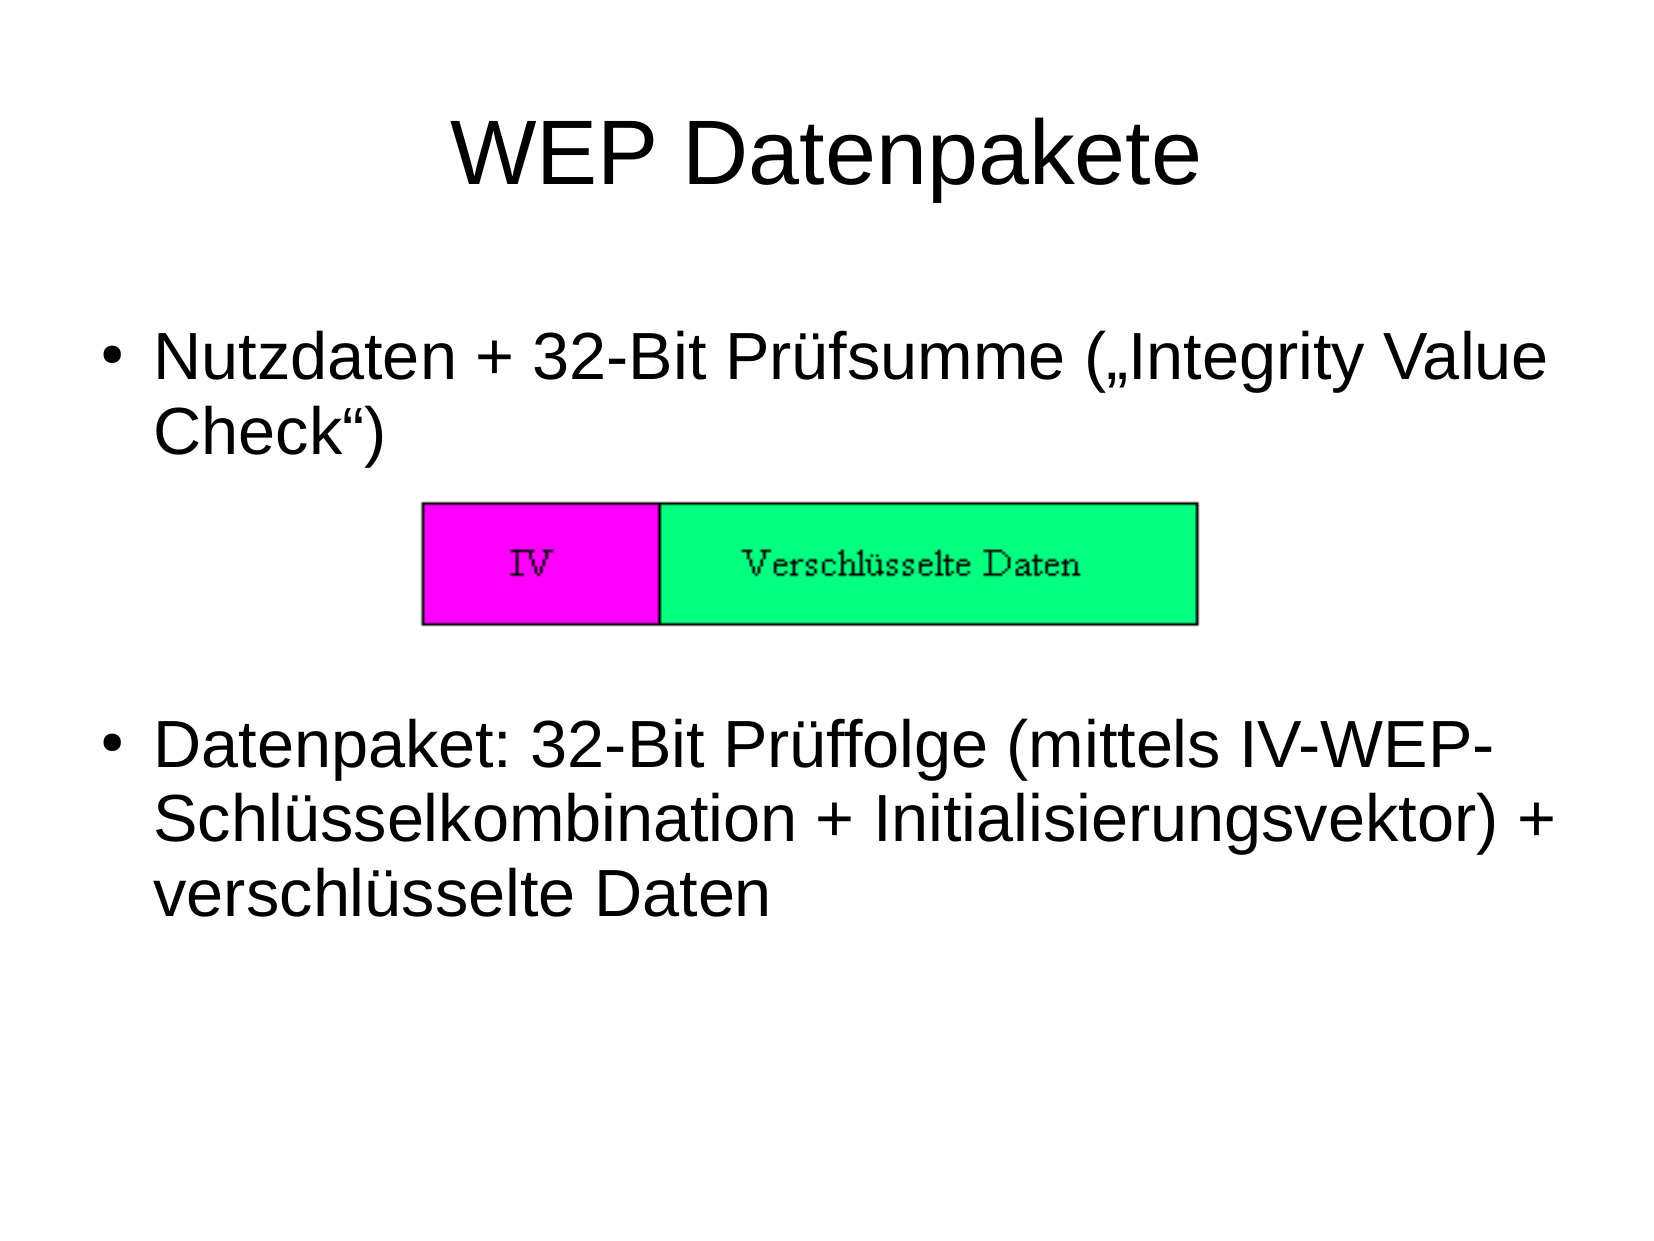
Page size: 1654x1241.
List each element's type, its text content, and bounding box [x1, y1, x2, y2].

title WEP Datenpakete [82, 49, 1571, 257]
picture [401, 484, 1229, 650]
list Nutzdaten + 32-Bit Prüfsumme („Integrity Value Check“) Datenpaket: 32-Bit Prüffolge (mittels IV-WEP-Schlüsselkombination + Initialisierungsvektor) + verschlüsselte Daten [82, 318, 1571, 1039]
